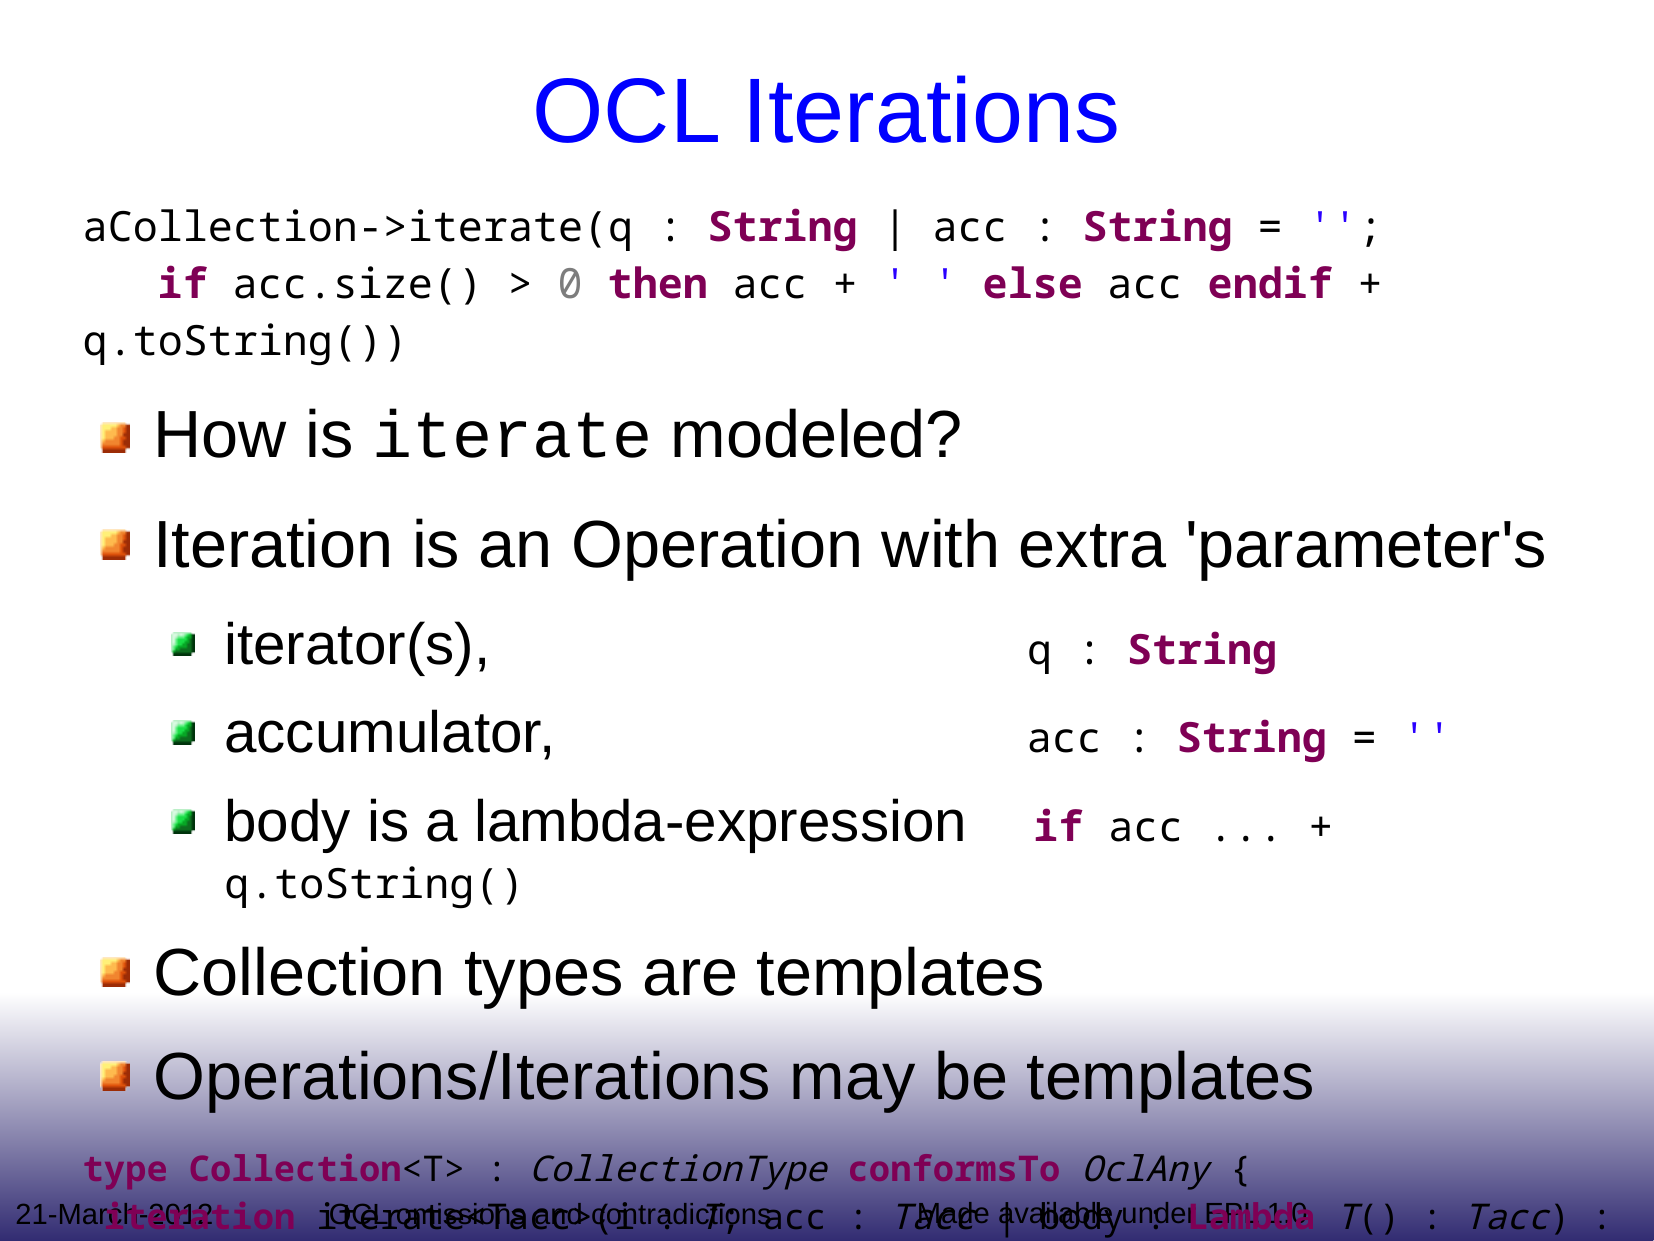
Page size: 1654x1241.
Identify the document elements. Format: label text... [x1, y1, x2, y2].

list aCollection->iterate(q : String | acc : String = ''; if acc.size() > 0 then acc + ' ' else acc endif + q.toString()) How is iterate modeled? Iteration is an Operation with extra 'parameter's iterator(s), q : String accumulator, acc : String = '' body is a lambda-expression if acc ... + q.toString() Collection types are templates Operations/Iterations may be templates type Collection<T> : CollectionType conformsTo OclAny { iteration iterate<Tacc>(i : T; acc : Tacc | body : Lambda T() : Tacc) : Tacc [82, 196, 1632, 1135]
title OCL Iterations [82, 49, 1571, 173]
